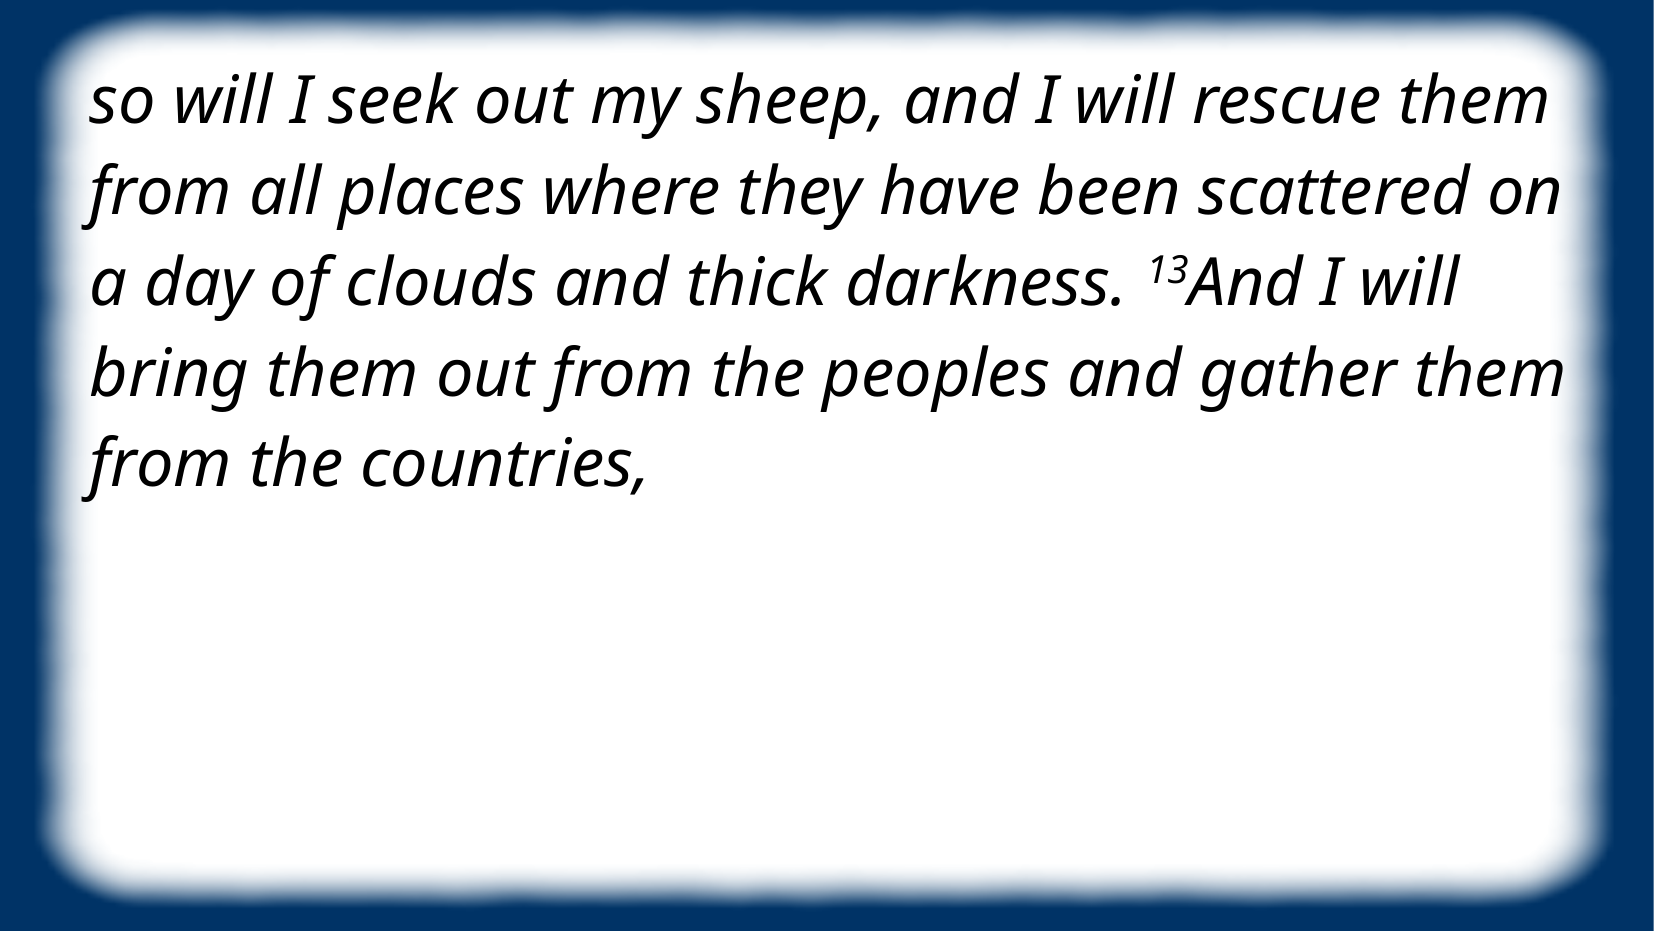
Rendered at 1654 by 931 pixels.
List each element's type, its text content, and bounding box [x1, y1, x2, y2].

text_box so will I seek out my sheep, and I will rescue them from all places where they have been scattered on a day of clouds and thick darkness. 13And I will bring them out from the peoples and gather them from the countries, [75, 45, 1606, 526]
picture [0, 0, 1654, 931]
